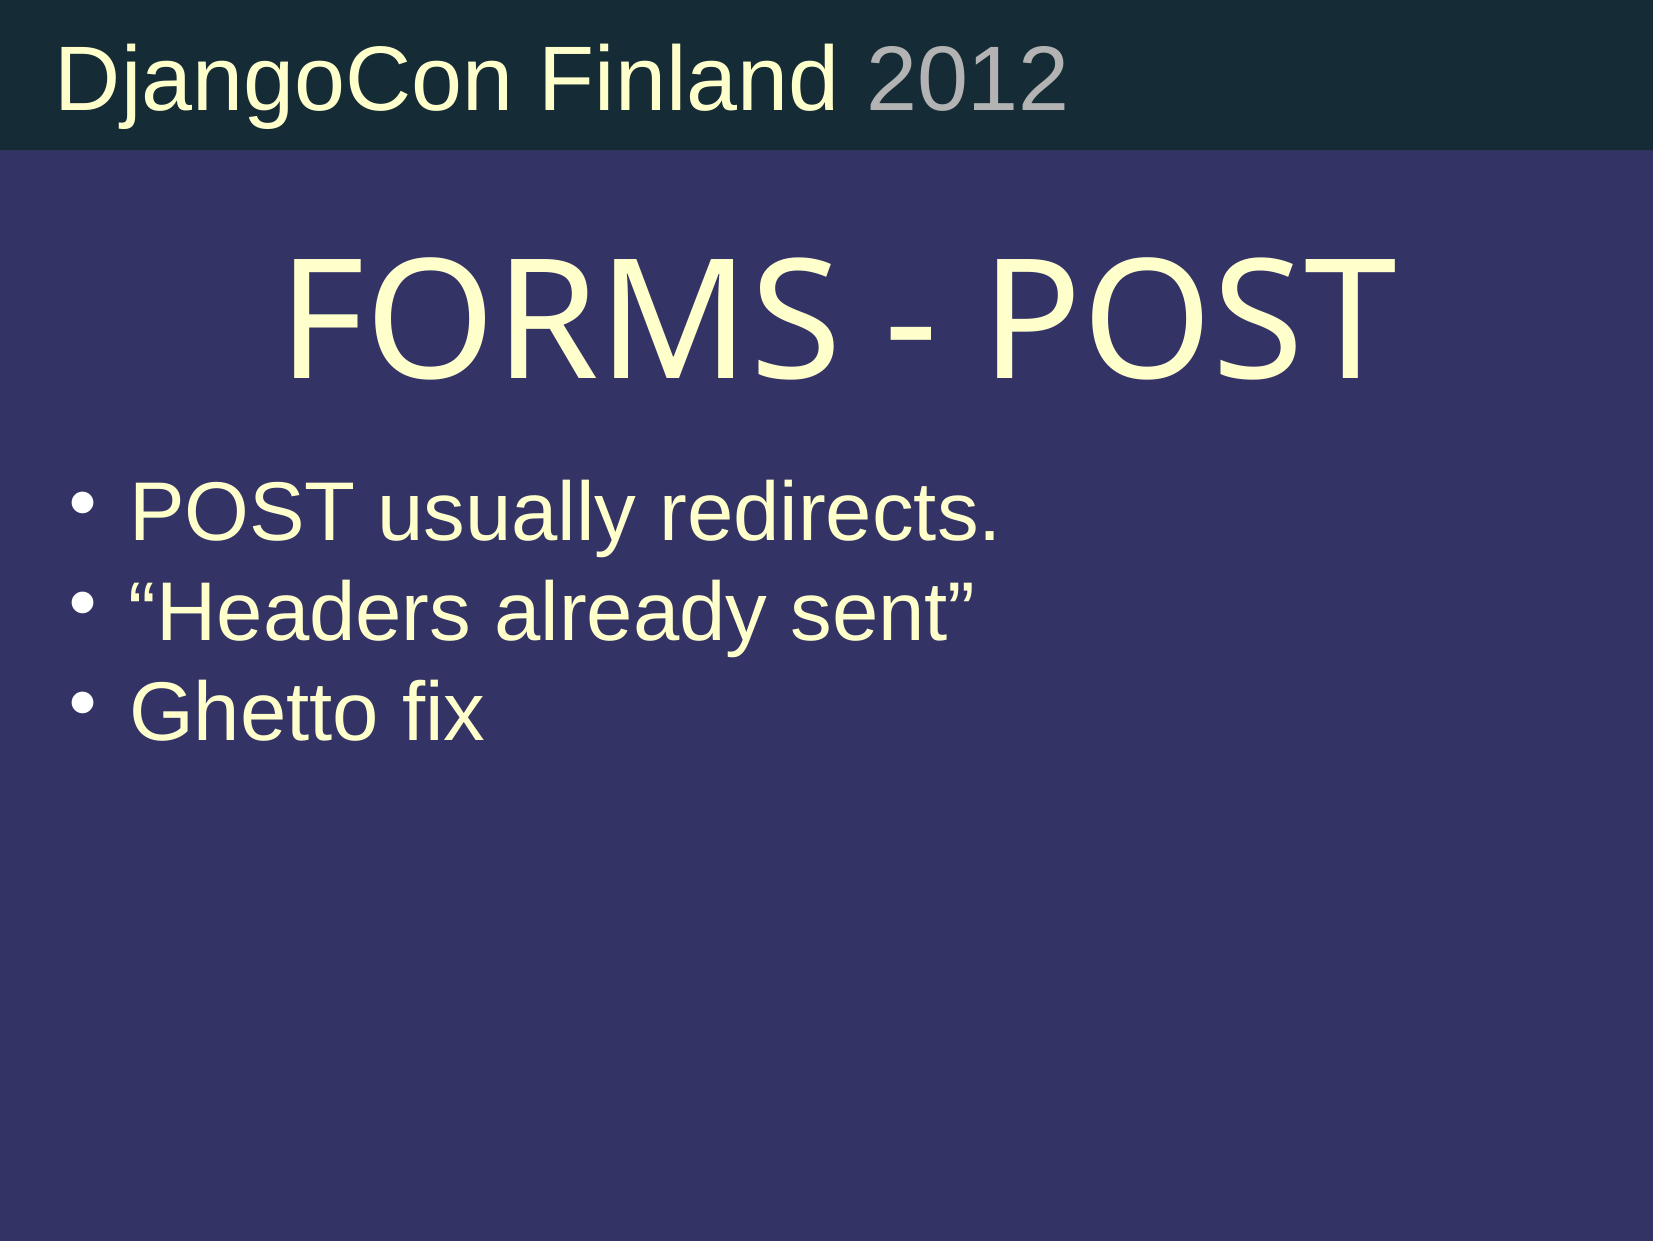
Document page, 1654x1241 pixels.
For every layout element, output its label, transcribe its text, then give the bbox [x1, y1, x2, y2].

text_box [0, 0, 1653, 151]
text_box POST usually redirects. “Headers already sent” Ghetto fix [53, 449, 1613, 1163]
subtitle FORMS - POST [26, 215, 1651, 413]
title DjangoCon Finland 2012 [37, 0, 1088, 131]
